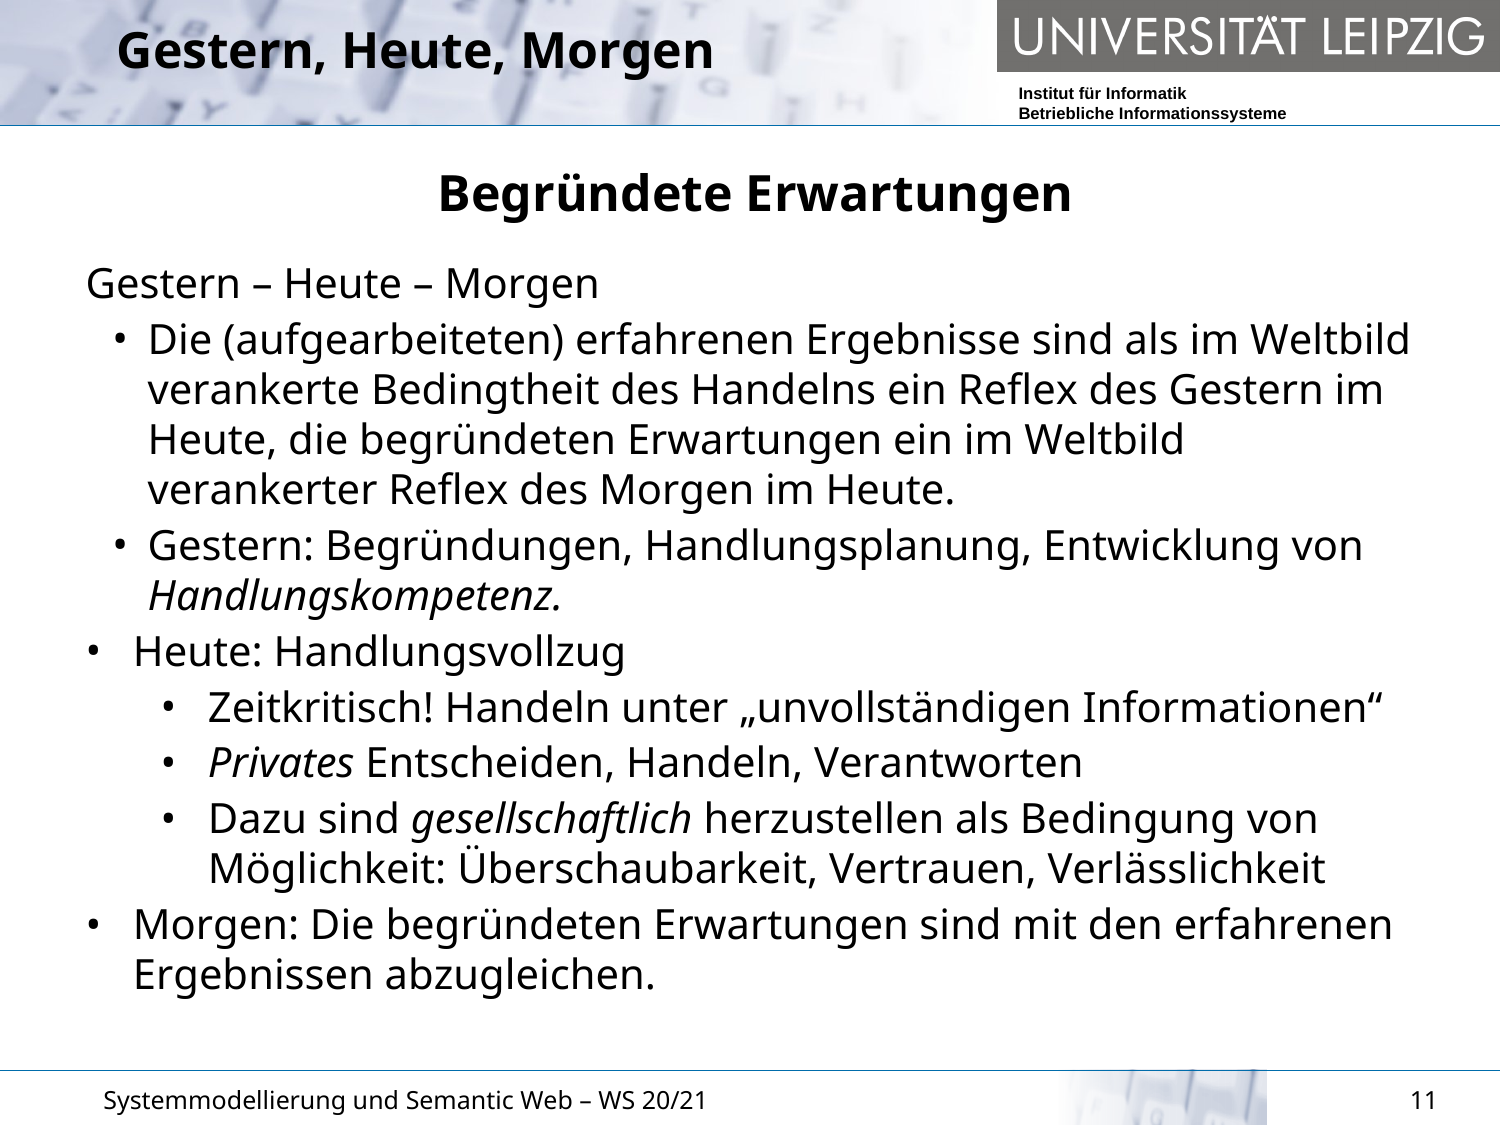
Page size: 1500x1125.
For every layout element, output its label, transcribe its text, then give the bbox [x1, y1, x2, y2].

text_box Begründete Erwartungen Gestern – Heute – Morgen Die (aufgearbeiteten) erfahrenen Ergebnisse sind als im Weltbild verankerte Bedingtheit des Handelns ein Reflex des Gestern im Heute, die begründeten Erwartungen ein im Weltbild verankerter Reflex des Morgen im Heute. Gestern: Begründungen, Handlungsplanung, Entwicklung von Handlungskompetenz. Heute: Handlungsvollzug Zeitkritisch! Handeln unter „unvollständigen Informationen“ Privates Entscheiden, Handeln, Verantworten Dazu sind gesellschaftlich herzustellen als Bedingung von Möglichkeit: Überschaubarkeit, Vertrauen, Verlässlichkeit Morgen: Die begründeten Erwartungen sind mit den erfahrenen Ergebnissen abzugleichen. [70, 153, 1442, 1007]
picture [0, 0, 1500, 125]
text_box Gestern, Heute, Morgen [102, 10, 731, 87]
picture [1057, 1071, 1267, 1125]
